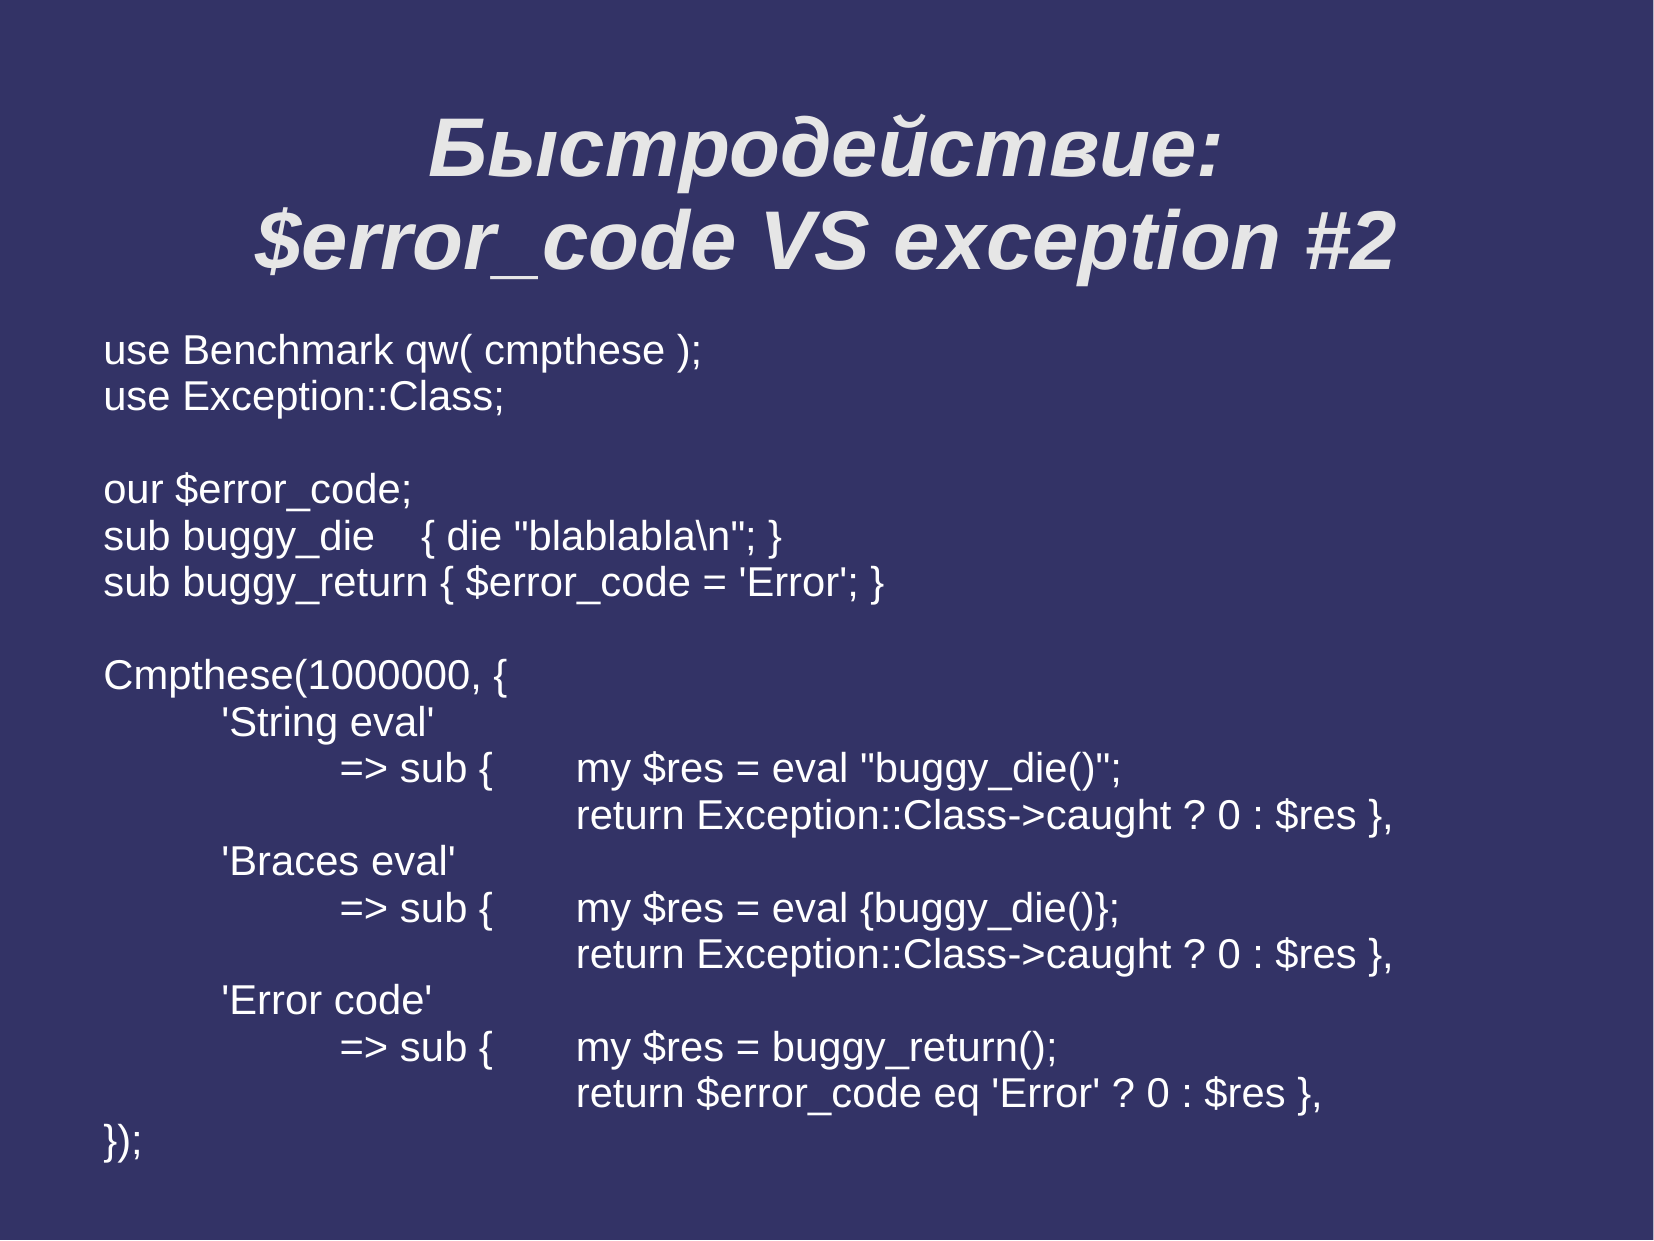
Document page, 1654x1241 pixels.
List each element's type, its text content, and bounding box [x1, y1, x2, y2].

title Быстродействие: $error_code VS exception #2 [118, 90, 1536, 298]
text_box use Benchmark qw( cmpthese ); use Exception::Class; our $error_code; sub buggy_die { die "blablabla\n"; } sub buggy_return { $error_code = 'Error'; } Cmpthese(1000000, { 'String eval' => sub { my $res = eval "buggy_die()"; return Exception::Class->caught ? 0 : $res }, 'Braces eval' => sub { my $res = eval {buggy_die()}; return Exception::Class->caught ? 0 : $res }, 'Error code' => sub { my $res = buggy_return(); return $error_code eq 'Error' ? 0 : $res }, }); [88, 319, 1595, 1223]
